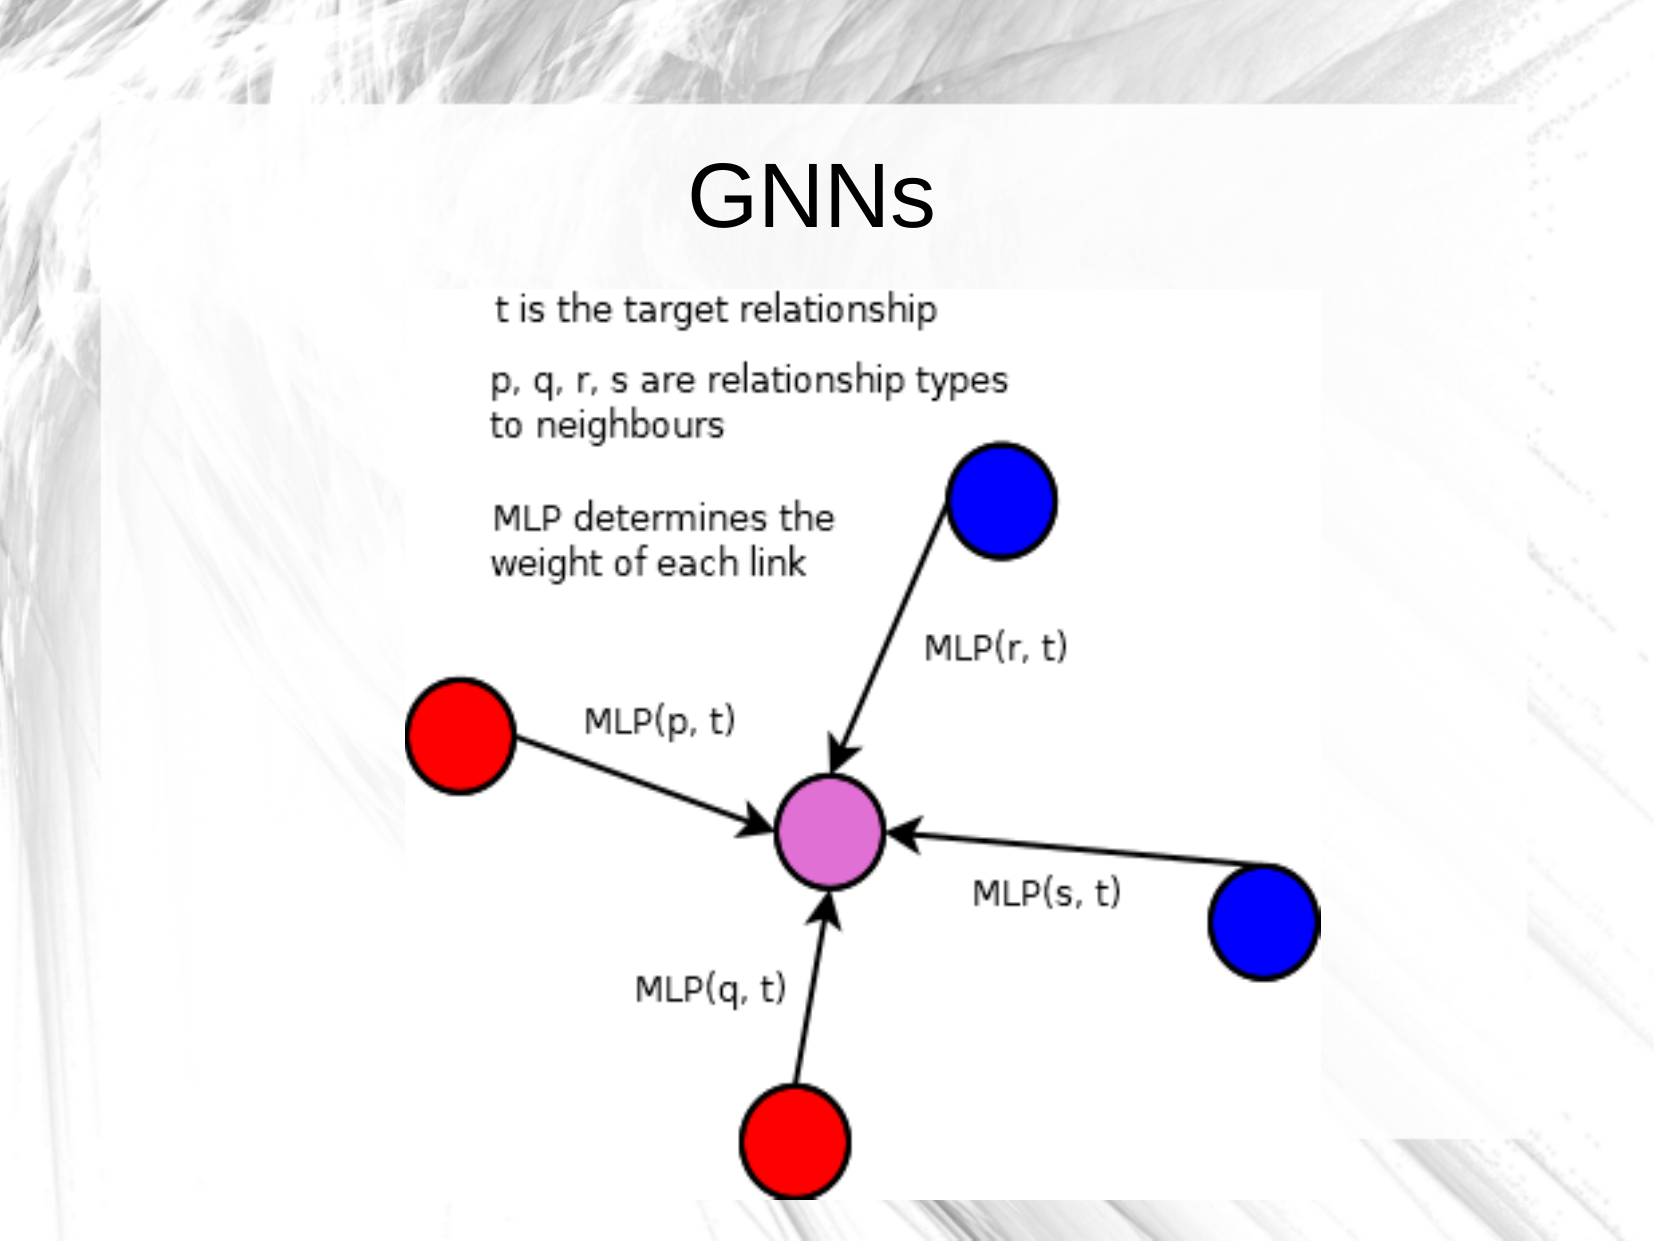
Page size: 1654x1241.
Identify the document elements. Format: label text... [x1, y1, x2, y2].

title GNNs [118, 112, 1506, 281]
picture [0, 0, 1654, 1241]
